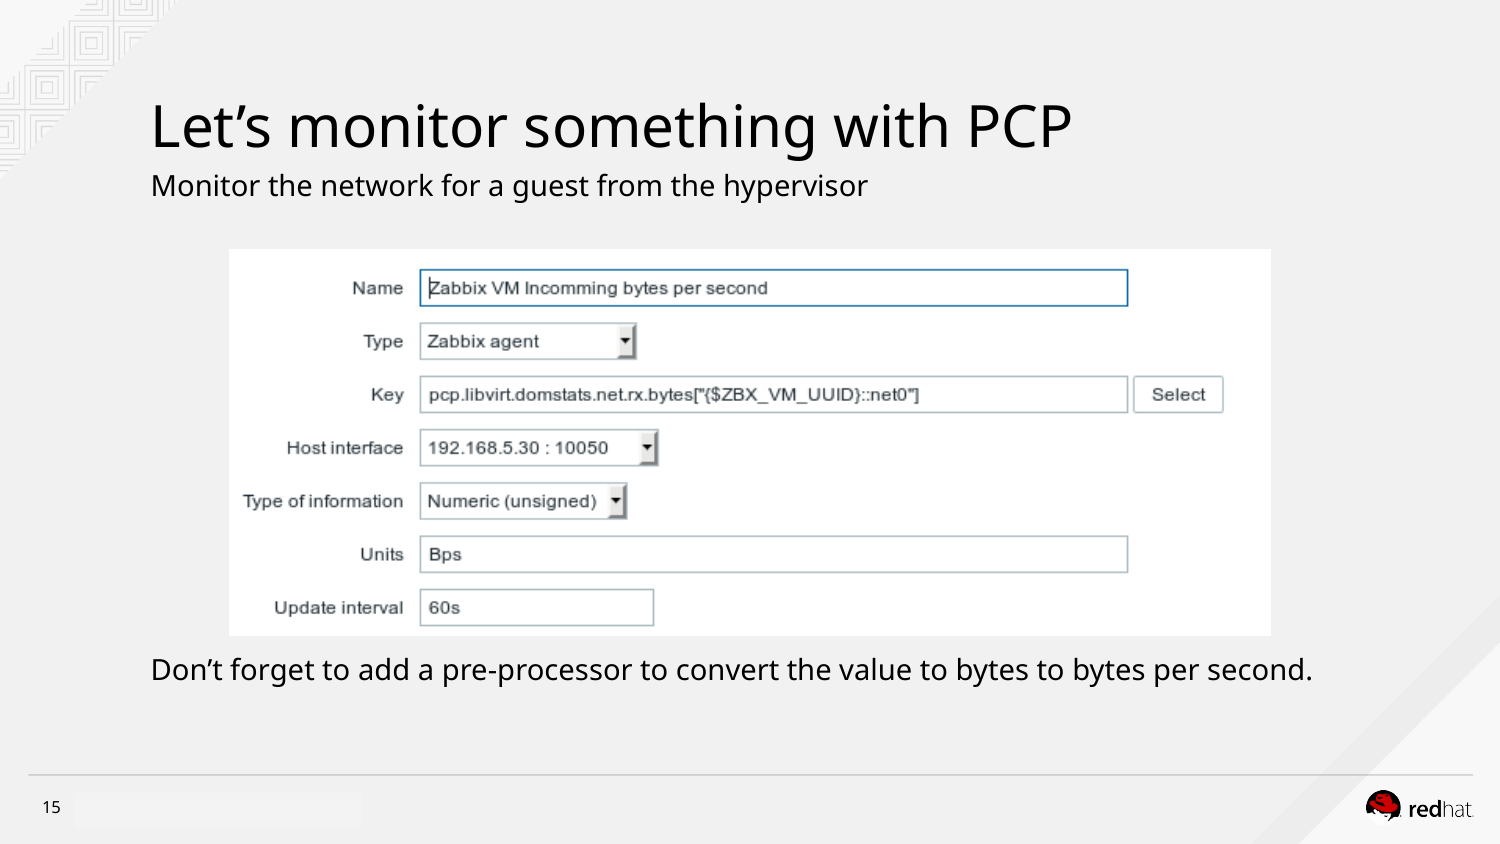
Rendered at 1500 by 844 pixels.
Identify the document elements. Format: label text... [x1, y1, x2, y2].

list Don’t forget to add a pre-processor to convert the value to bytes to bytes per second. [135, 635, 1365, 701]
slide_number <number> [16, 776, 77, 842]
picture [0, 0, 1500, 844]
title Let’s monitor something with PCP [135, 0, 1365, 152]
subtitle Monitor the network for a guest from the hypervisor [135, 152, 1365, 218]
